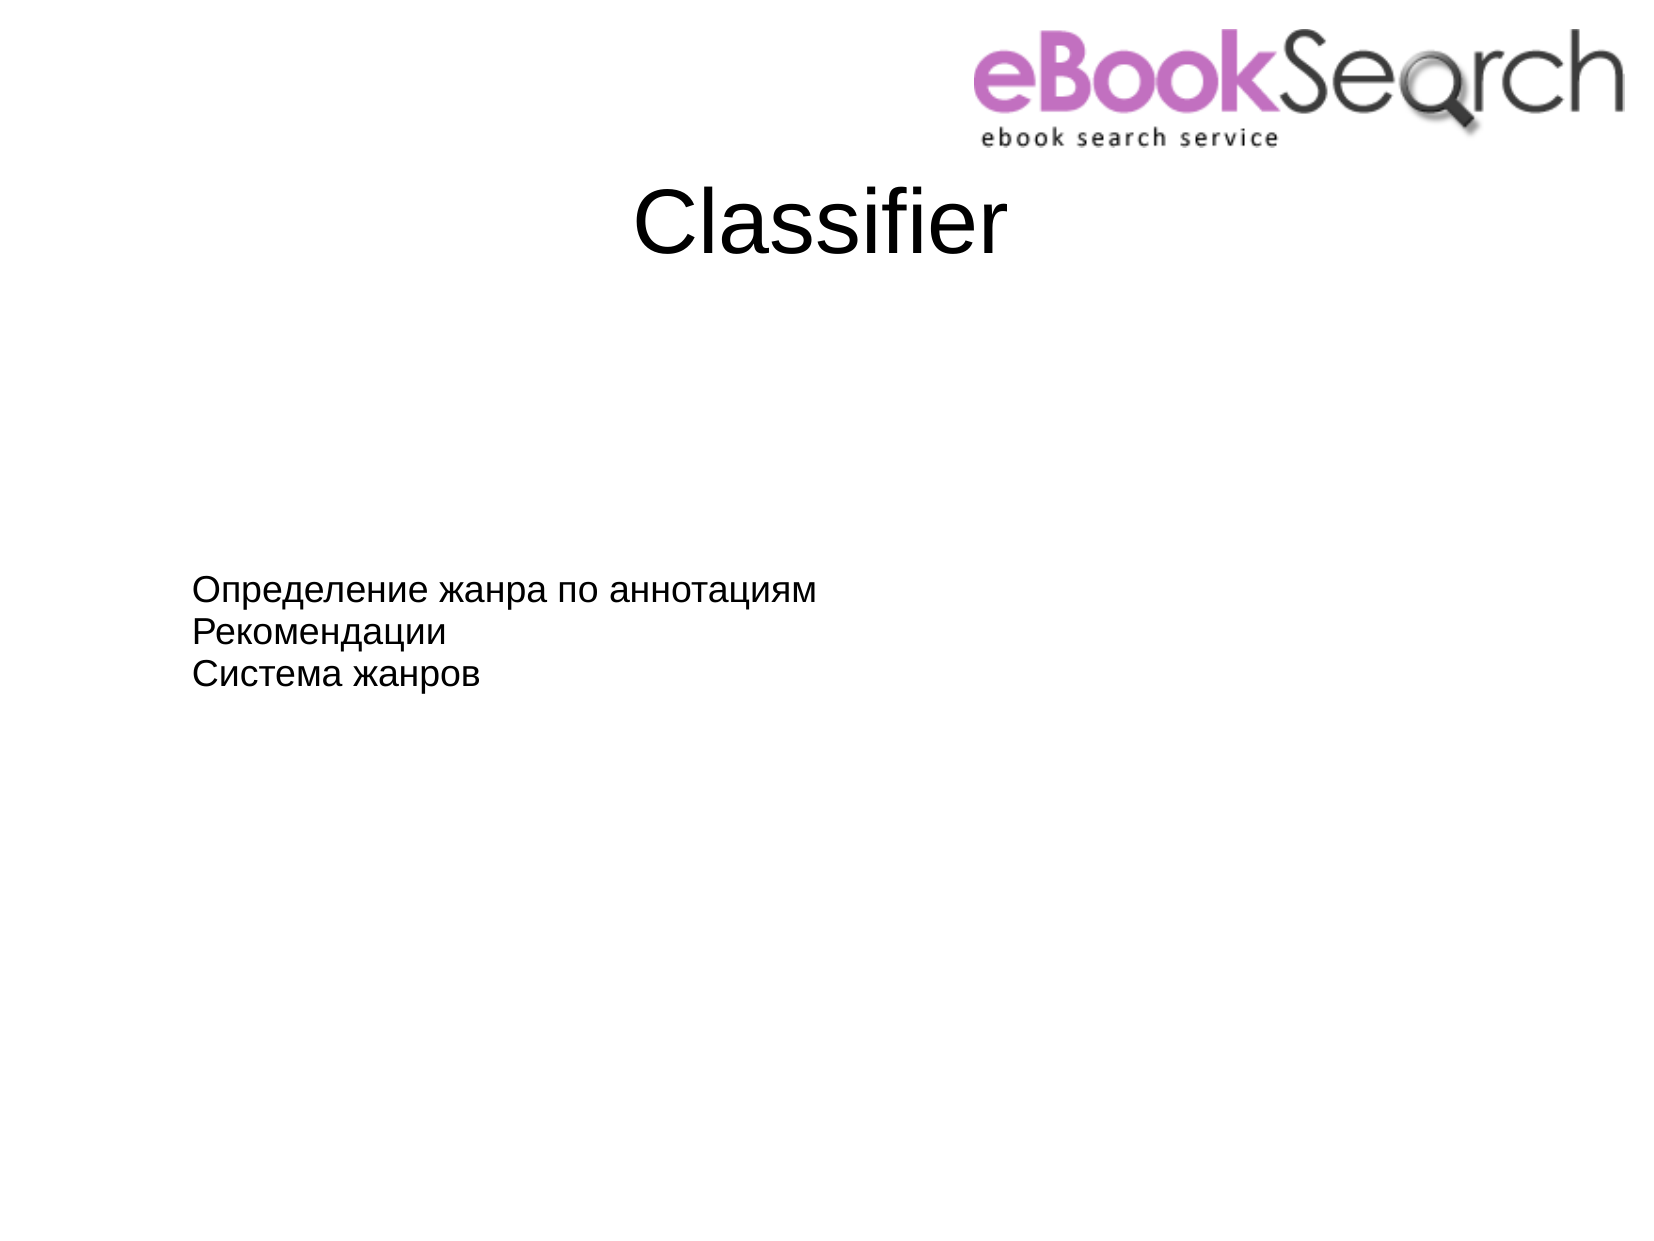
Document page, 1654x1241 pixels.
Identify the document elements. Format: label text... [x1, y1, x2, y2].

picture [974, 29, 1625, 148]
title Classifier [76, 118, 1566, 326]
text_box Определение жанра по аннотациям Рекомендации Система жанров [177, 561, 833, 702]
